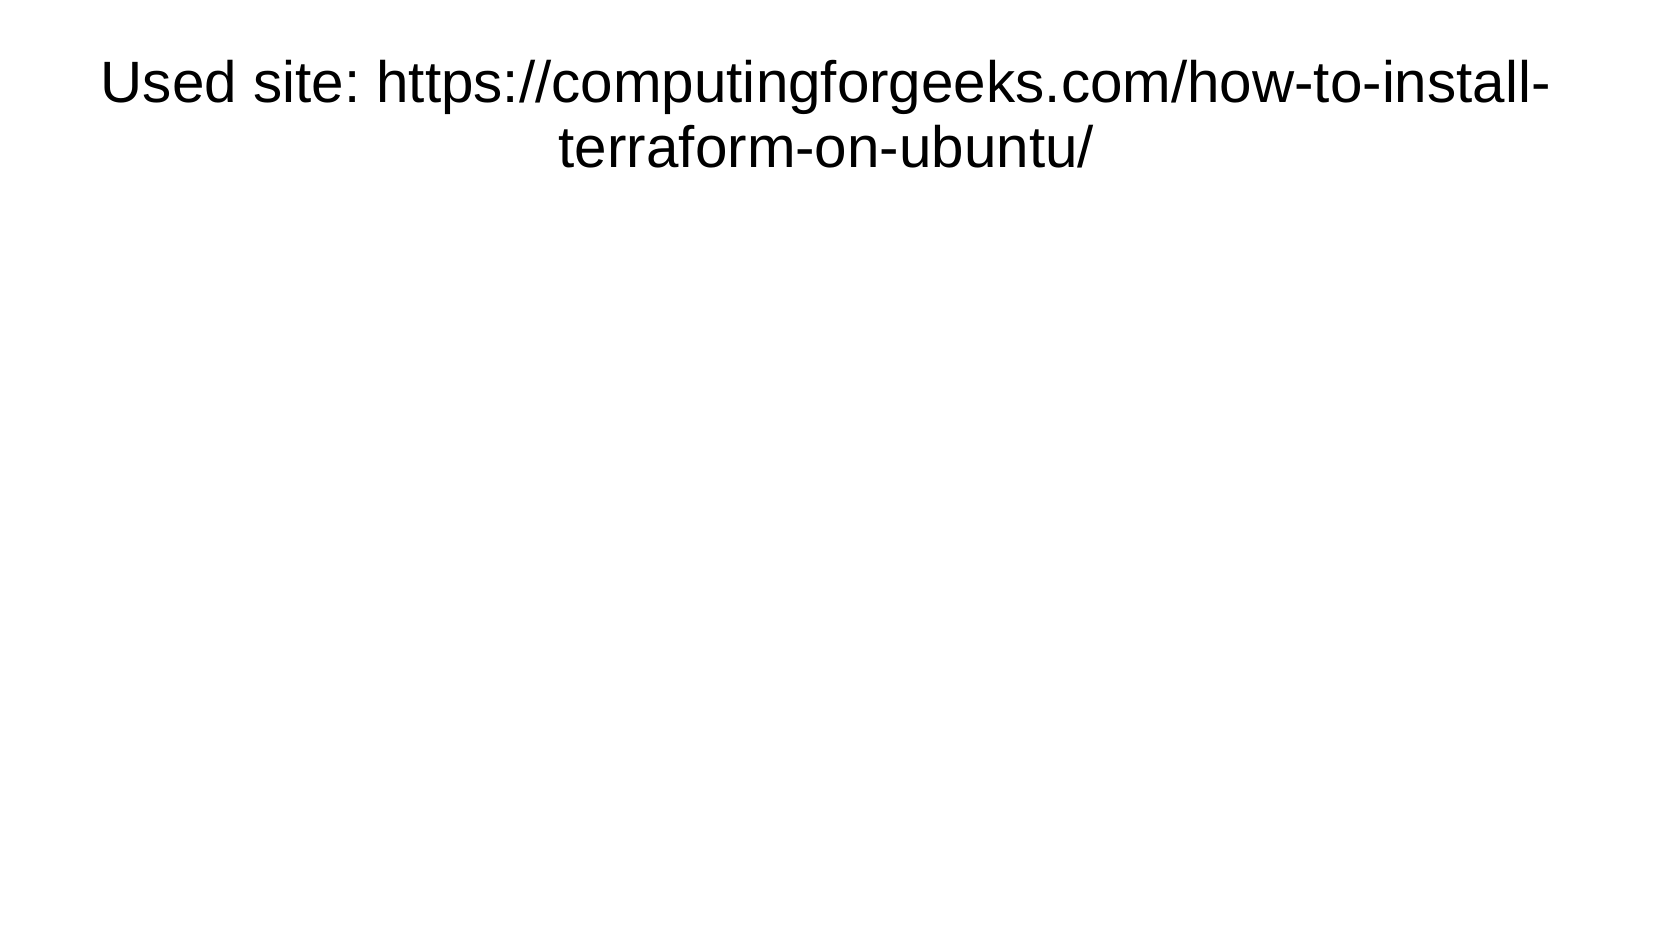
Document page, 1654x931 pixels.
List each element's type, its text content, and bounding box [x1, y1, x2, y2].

title Used site: https://computingforgeeks.com/how-to-install-terraform-on-ubuntu/ [82, 37, 1571, 193]
